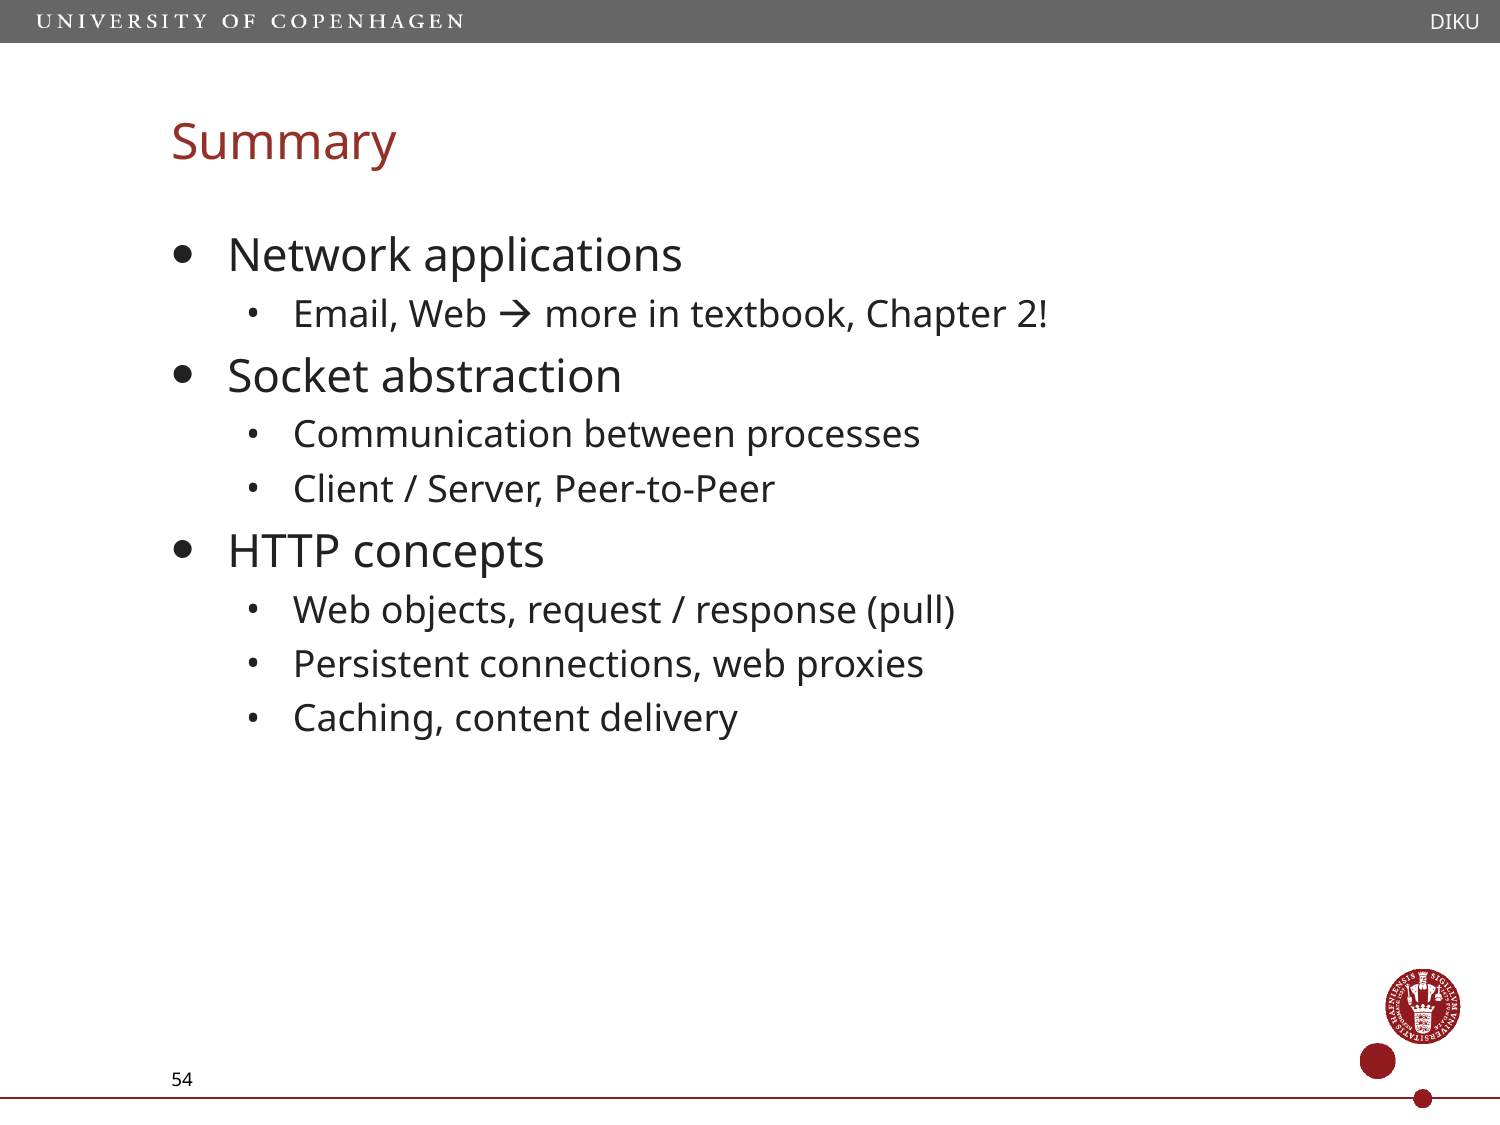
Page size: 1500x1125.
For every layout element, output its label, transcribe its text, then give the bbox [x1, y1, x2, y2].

title Summary [171, 75, 1329, 171]
text_box DIKU [469, 0, 1495, 43]
text_box <number> [171, 1067, 522, 1092]
list Network applications Email, Web  more in textbook, Chapter 2! Socket abstraction Communication between processes Client / Server, Peer-to-Peer HTTP concepts Web objects, request / response (pull) Persistent connections, web proxies Caching, content delivery [171, 225, 1329, 900]
picture [0, 910, 1500, 1122]
